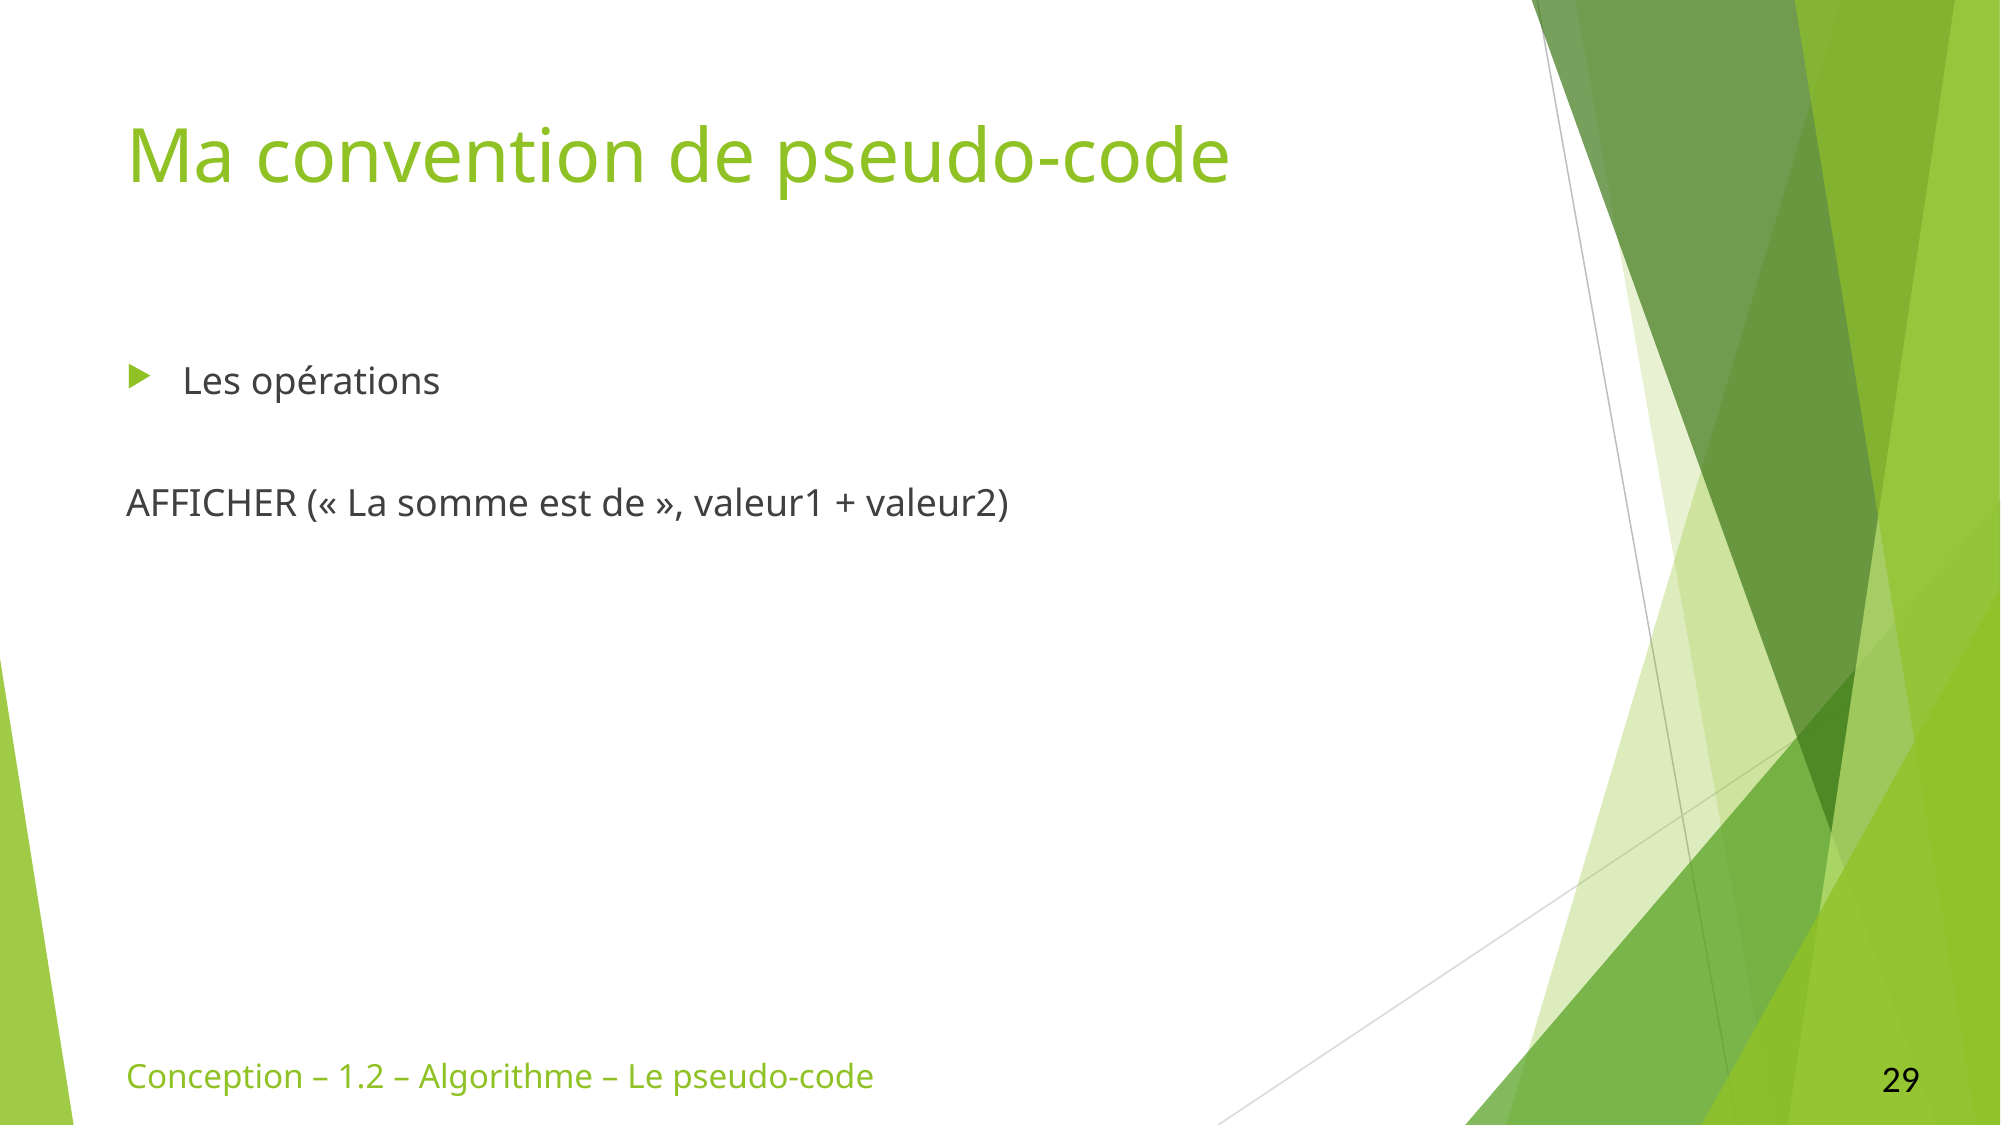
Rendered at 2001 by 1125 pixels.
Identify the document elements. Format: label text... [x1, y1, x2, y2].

title Ma convention de pseudo-code [111, 99, 1522, 317]
text_box [1866, 1047, 1979, 1108]
text_box Conception – 1.2 – Algorithme – Le pseudo-code [111, 1047, 1094, 1109]
list Les opérations AFFICHER (« La somme est de », valeur1 + valeur2) [111, 354, 1522, 992]
